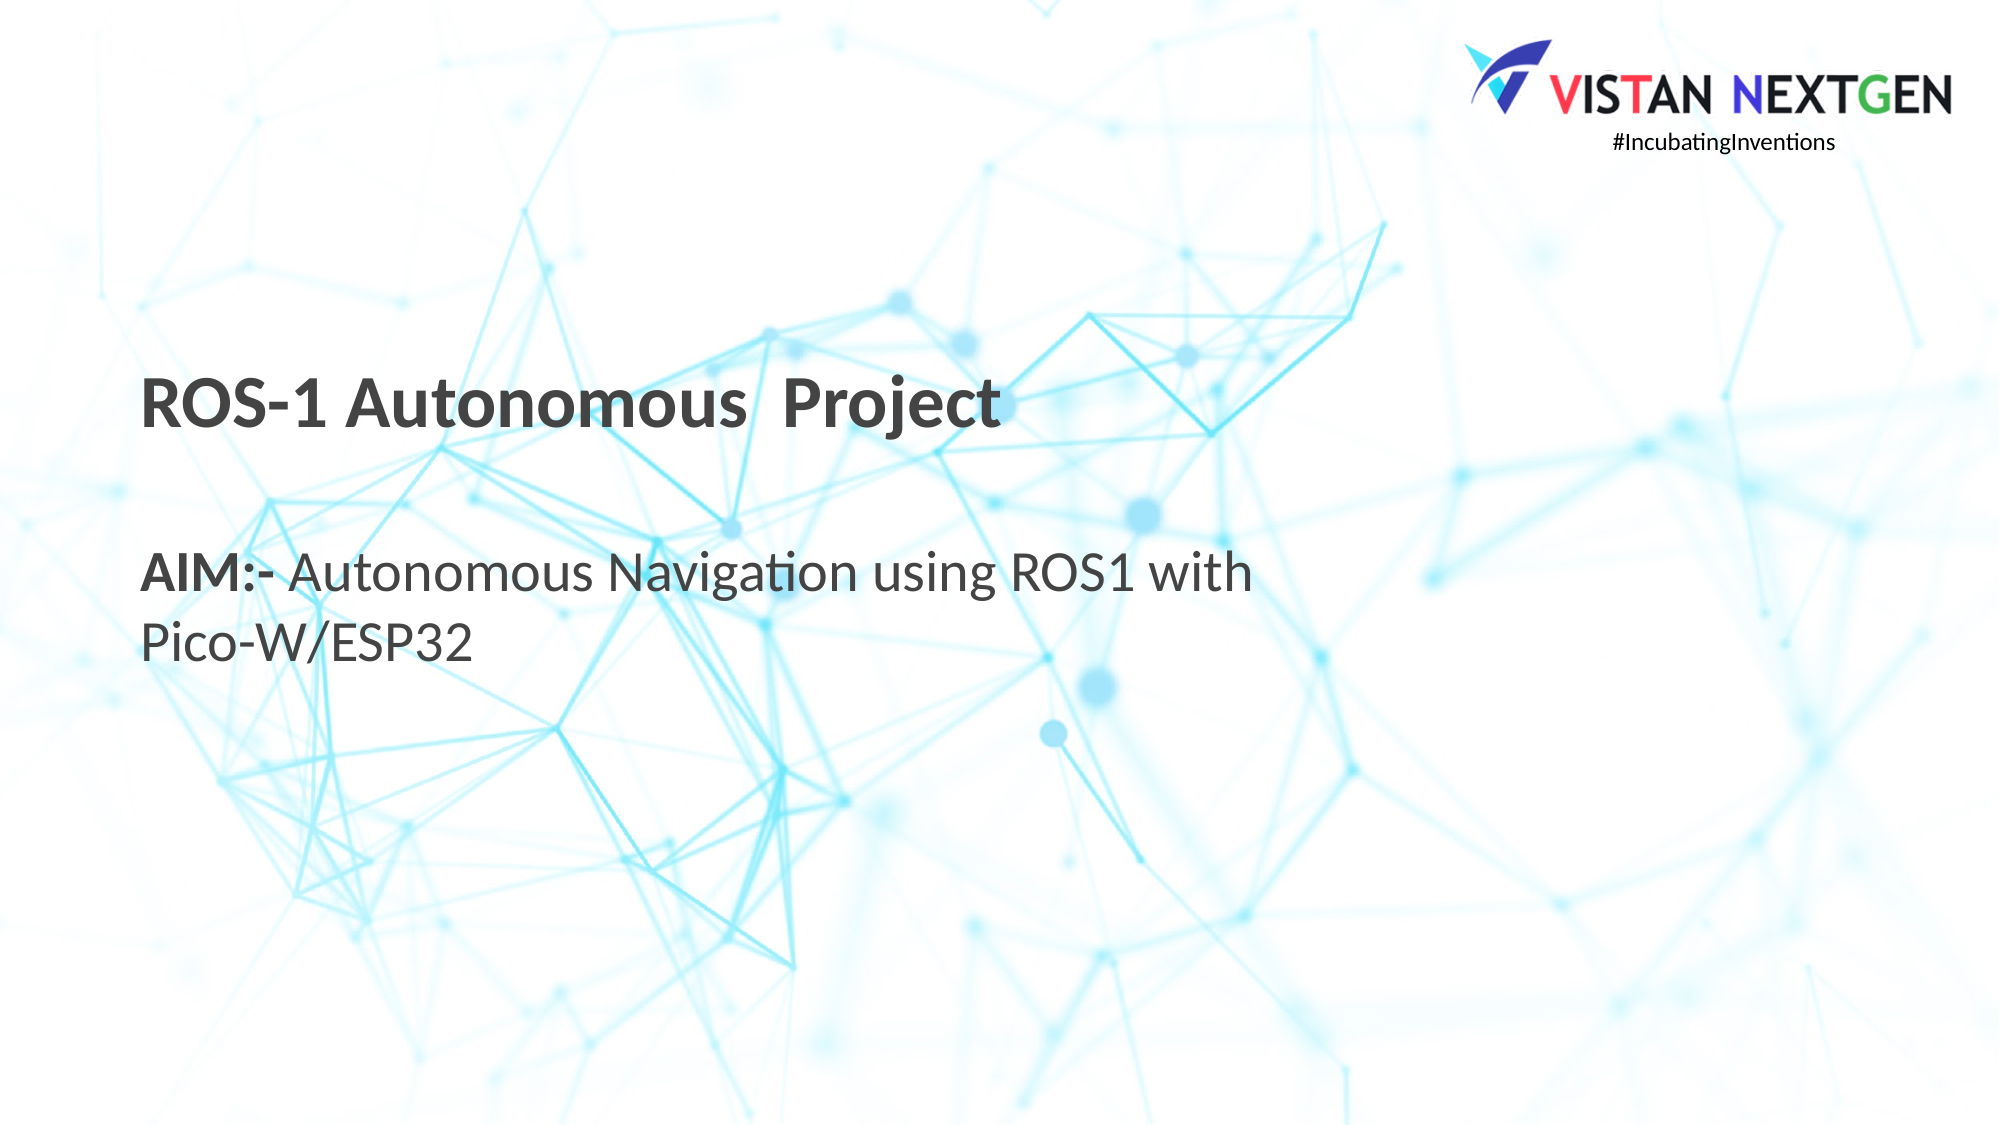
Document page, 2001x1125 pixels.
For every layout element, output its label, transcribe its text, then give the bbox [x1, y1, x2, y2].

text_box ROS-1 Autonomous Project AIM:- Autonomous Navigation using ROS1 with Pico-W/ESP32 [125, 345, 1877, 771]
picture [0, 0, 2000, 1125]
text_box [1439, 36, 1975, 119]
text_box #IncubatingInventions [1610, 123, 1913, 156]
